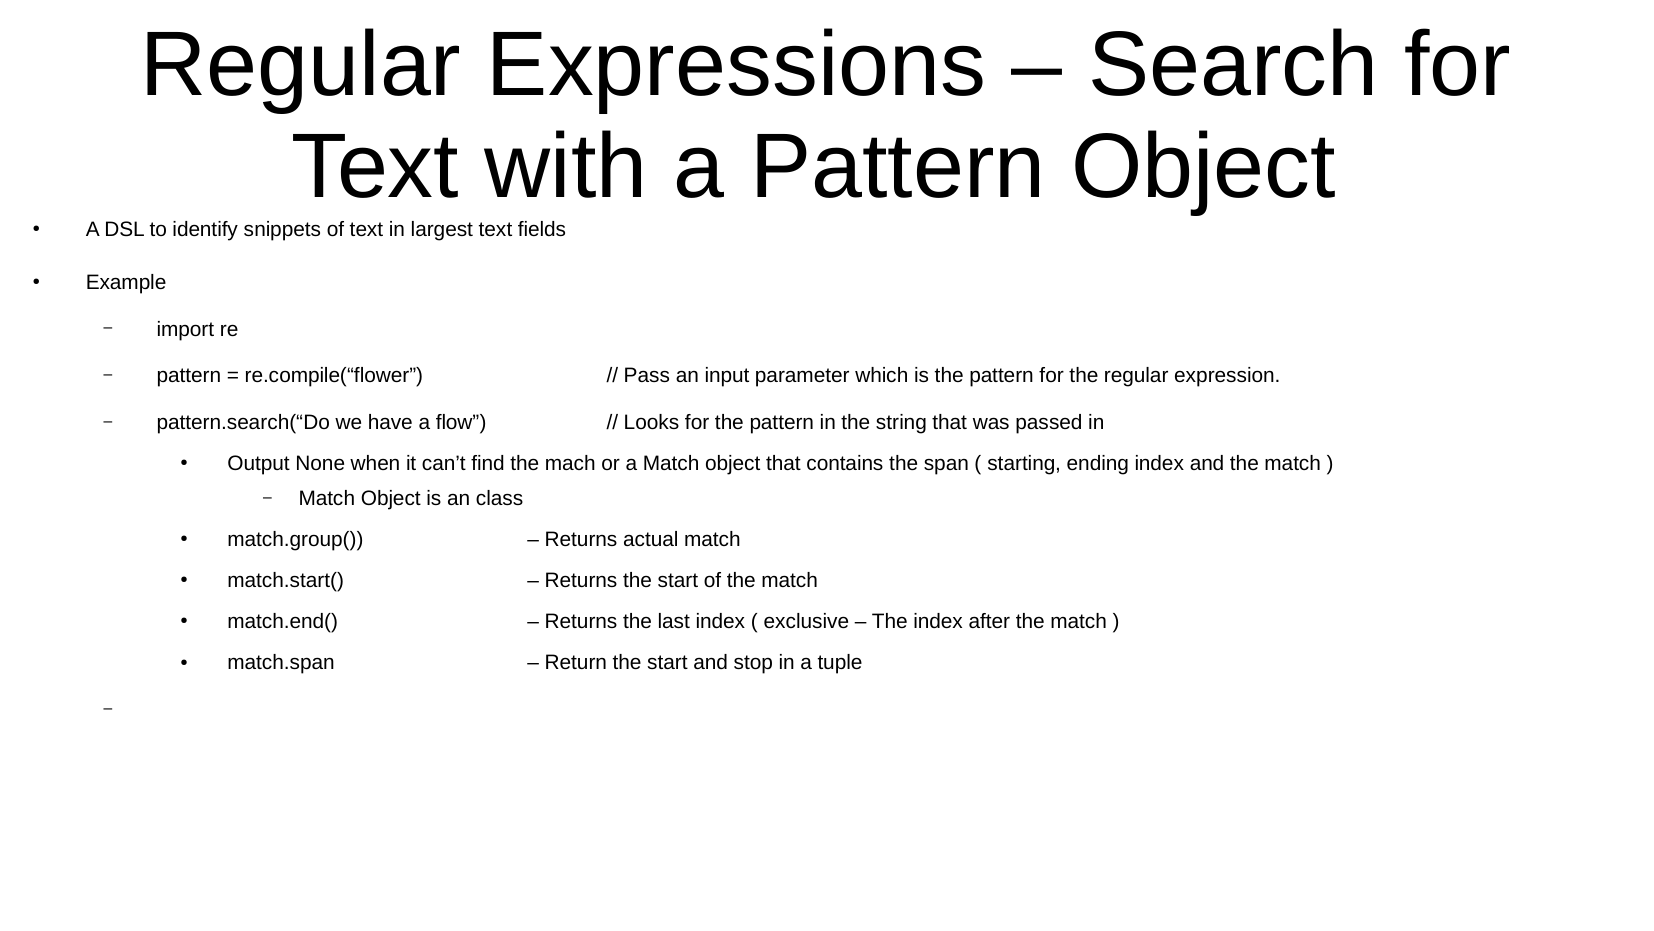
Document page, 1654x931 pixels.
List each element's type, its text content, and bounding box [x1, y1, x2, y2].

list A DSL to identify snippets of text in largest text fields Example import re pattern = re.compile(“flower”) // Pass an input parameter which is the pattern for the regular expression. pattern.search(“Do we have a flow”) // Looks for the pattern in the string that was passed in Output None when it can’t find the mach or a Match object that contains the span ( starting, ending index and the match ) Match Object is an class match.group()) – Returns actual match match.start() – Returns the start of the match match.end() – Returns the last index ( exclusive – The index after the match ) match.span – Return the start and stop in a tuple [15, 217, 1571, 916]
title Regular Expressions – Search for Text with a Pattern Object [82, 12, 1571, 217]
